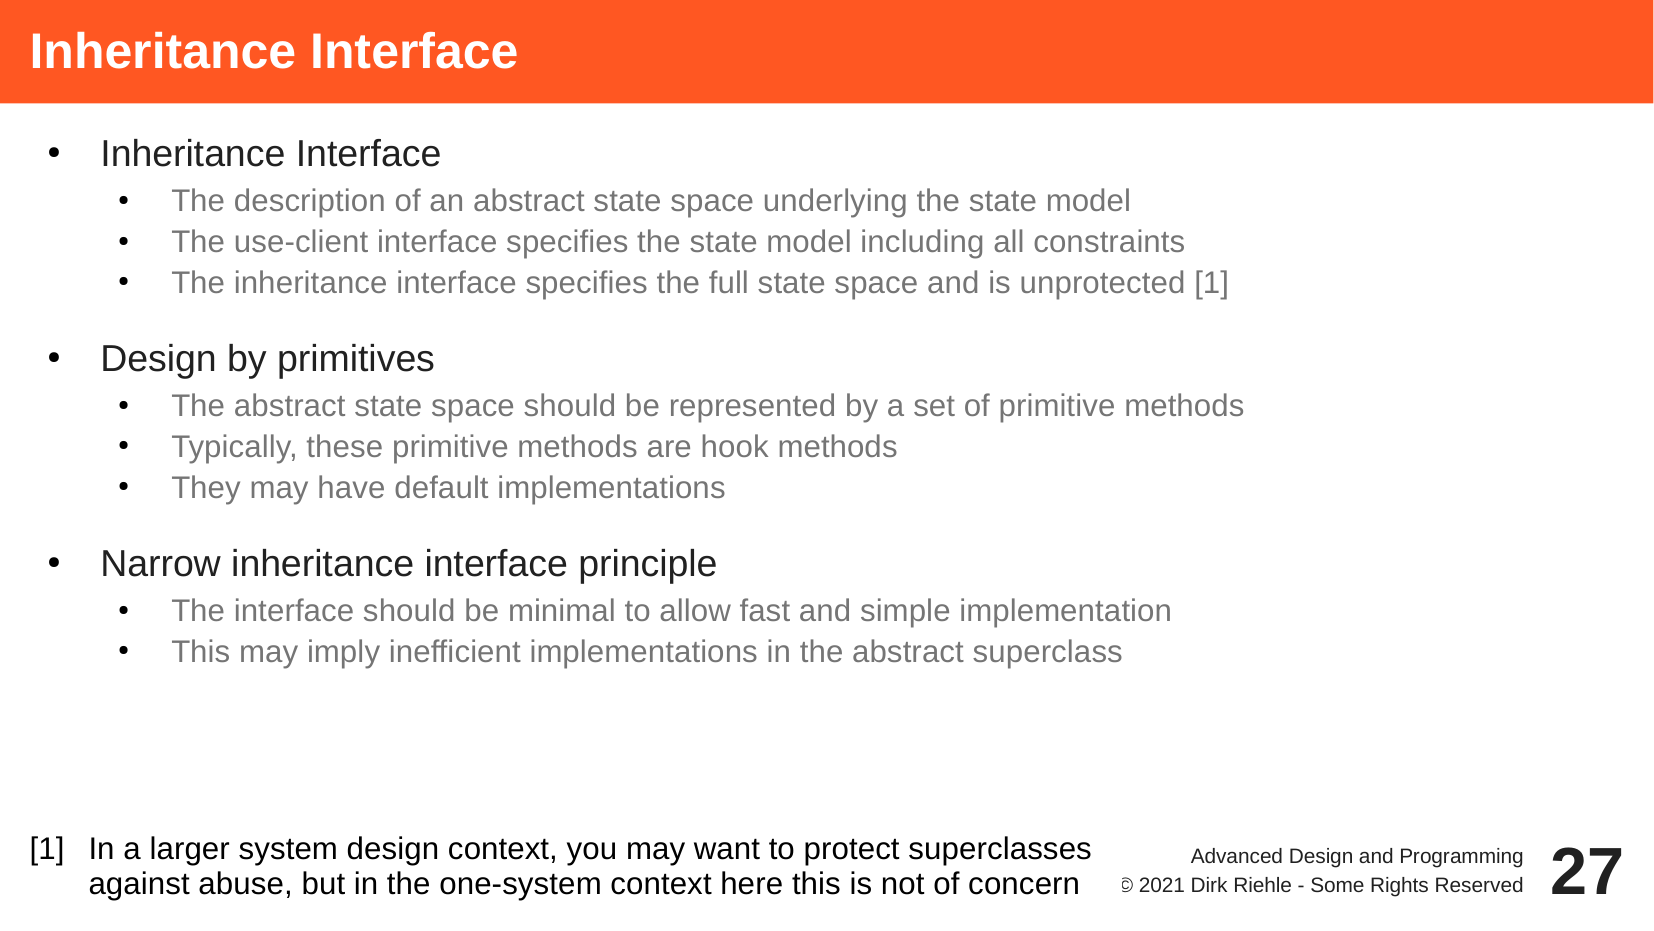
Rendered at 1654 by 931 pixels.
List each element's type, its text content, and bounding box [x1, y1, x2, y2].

text_box [1] In a larger system design context, you may want to protect superclasses against abuse, but in the one-system context here this is not of concern [0, 782, 1123, 931]
title Inheritance Interface [0, 0, 1654, 104]
list Inheritance Interface The description of an abstract state space underlying the state model The use-client interface specifies the state model including all constraints The inheritance interface specifies the full state space and is unprotected [1] Design by primitives The abstract state space should be represented by a set of primitive methods Typically, these primitive methods are hook methods They may have default implementations Narrow inheritance interface principle The interface should be minimal to allow fast and simple implementation This may imply inefficient implementations in the abstract superclass [29, 132, 1625, 813]
